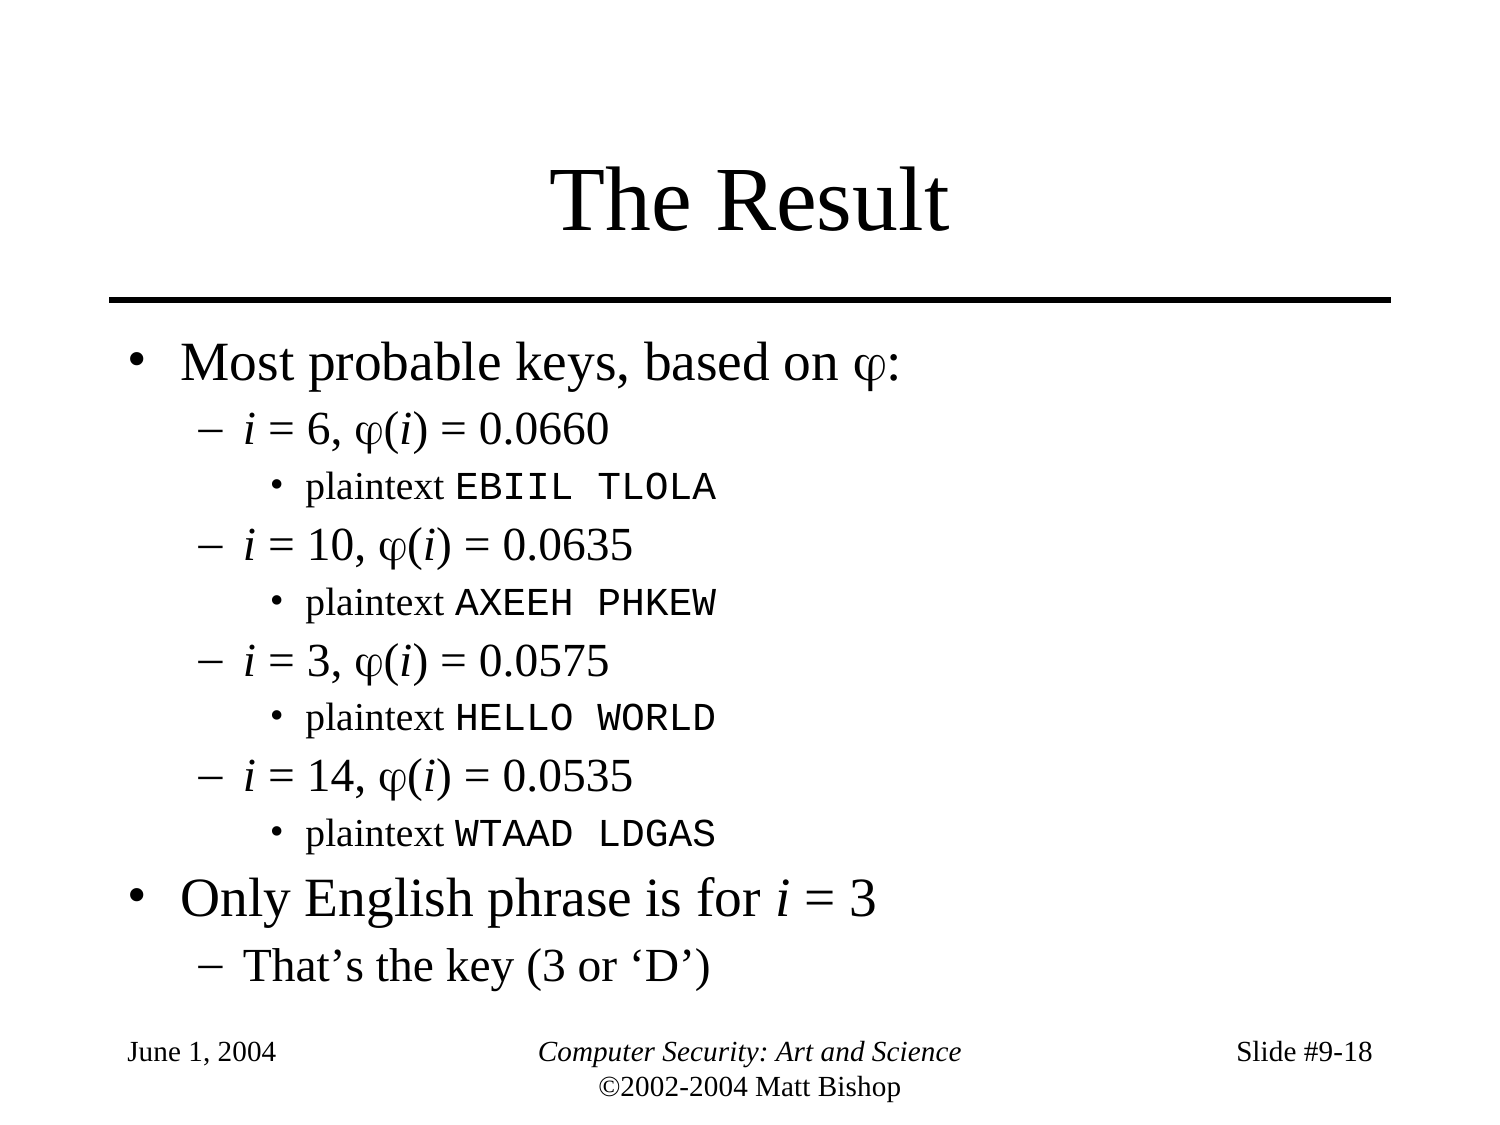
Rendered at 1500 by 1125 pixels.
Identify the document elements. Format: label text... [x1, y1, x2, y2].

title The Result [112, 99, 1388, 288]
list Most probable keys, based on : i = 6, (i) = 0.0660 plaintext EBIIL TLOLA i = 10, (i) = 0.0635 plaintext AXEEH PHKEW i = 3, (i) = 0.0575 plaintext HELLO WORLD i = 14, (i) = 0.0535 plaintext WTAAD LDGAS Only English phrase is for i = 3 That’s the key (3 or ‘D’) [112, 324, 1388, 1000]
